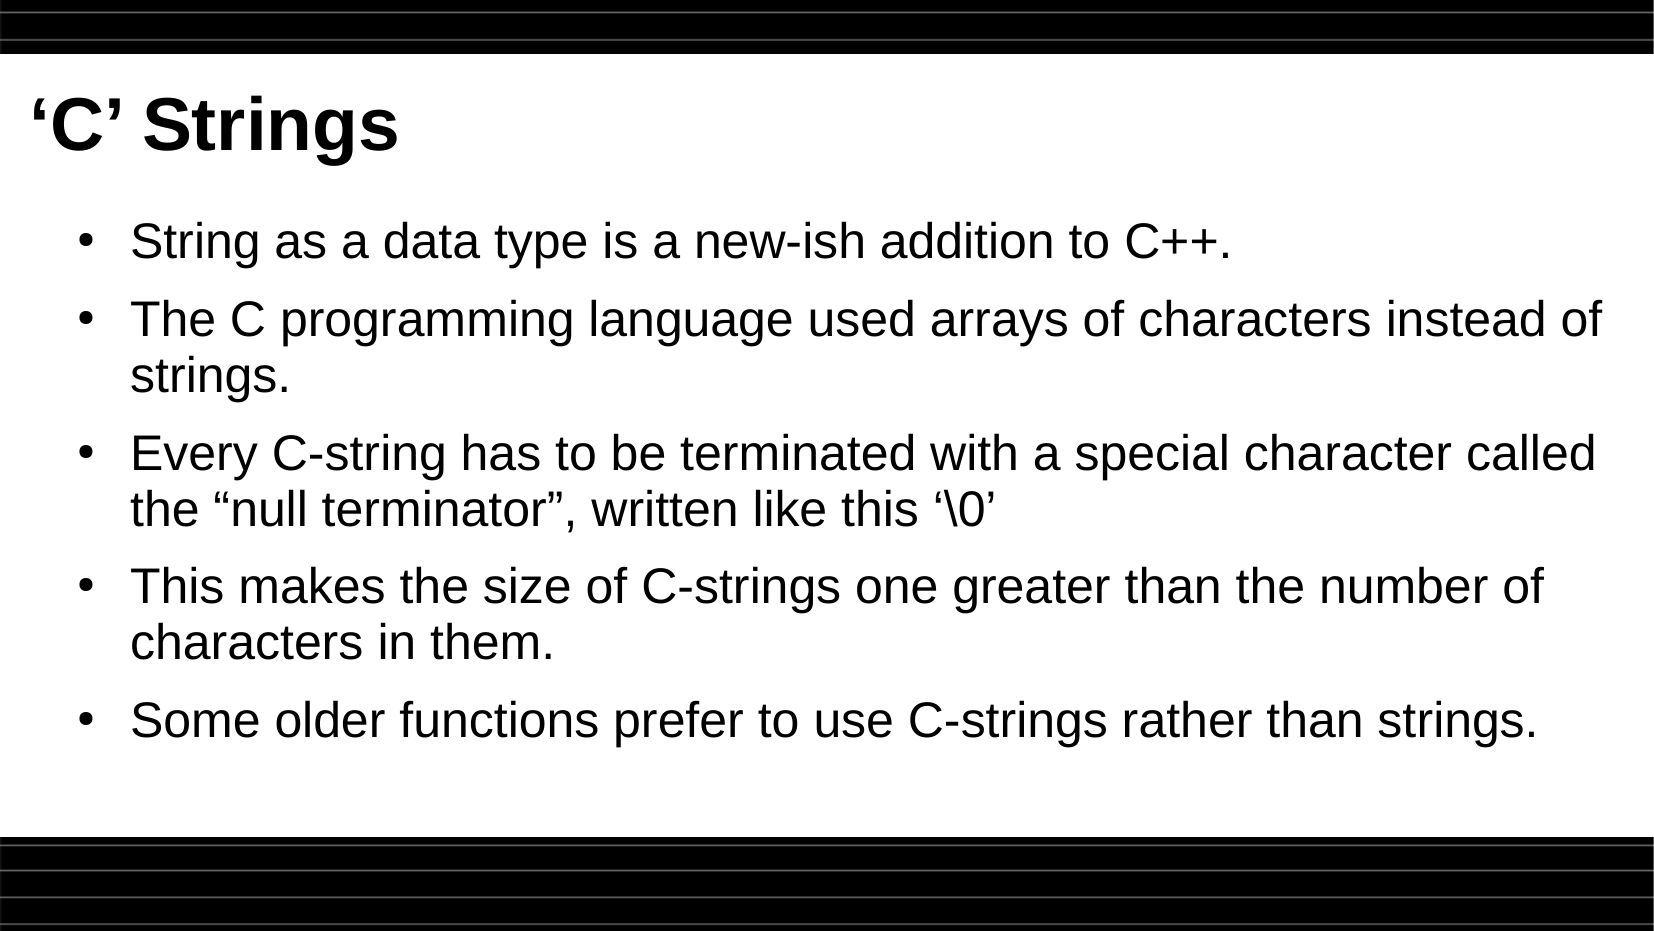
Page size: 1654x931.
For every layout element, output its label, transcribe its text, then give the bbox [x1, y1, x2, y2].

picture [0, 837, 1654, 931]
text_box ‘C’ Strings [15, 75, 1546, 174]
picture [0, 0, 1654, 54]
list String as a data type is a new-ish addition to C++. The C programming language used arrays of characters instead of strings. Every C-string has to be terminated with a special character called the “null terminator”, written like this ‘\0’ This makes the size of C-strings one greater than the number of characters in them. Some older functions prefer to use C-strings rather than strings. [59, 213, 1636, 826]
